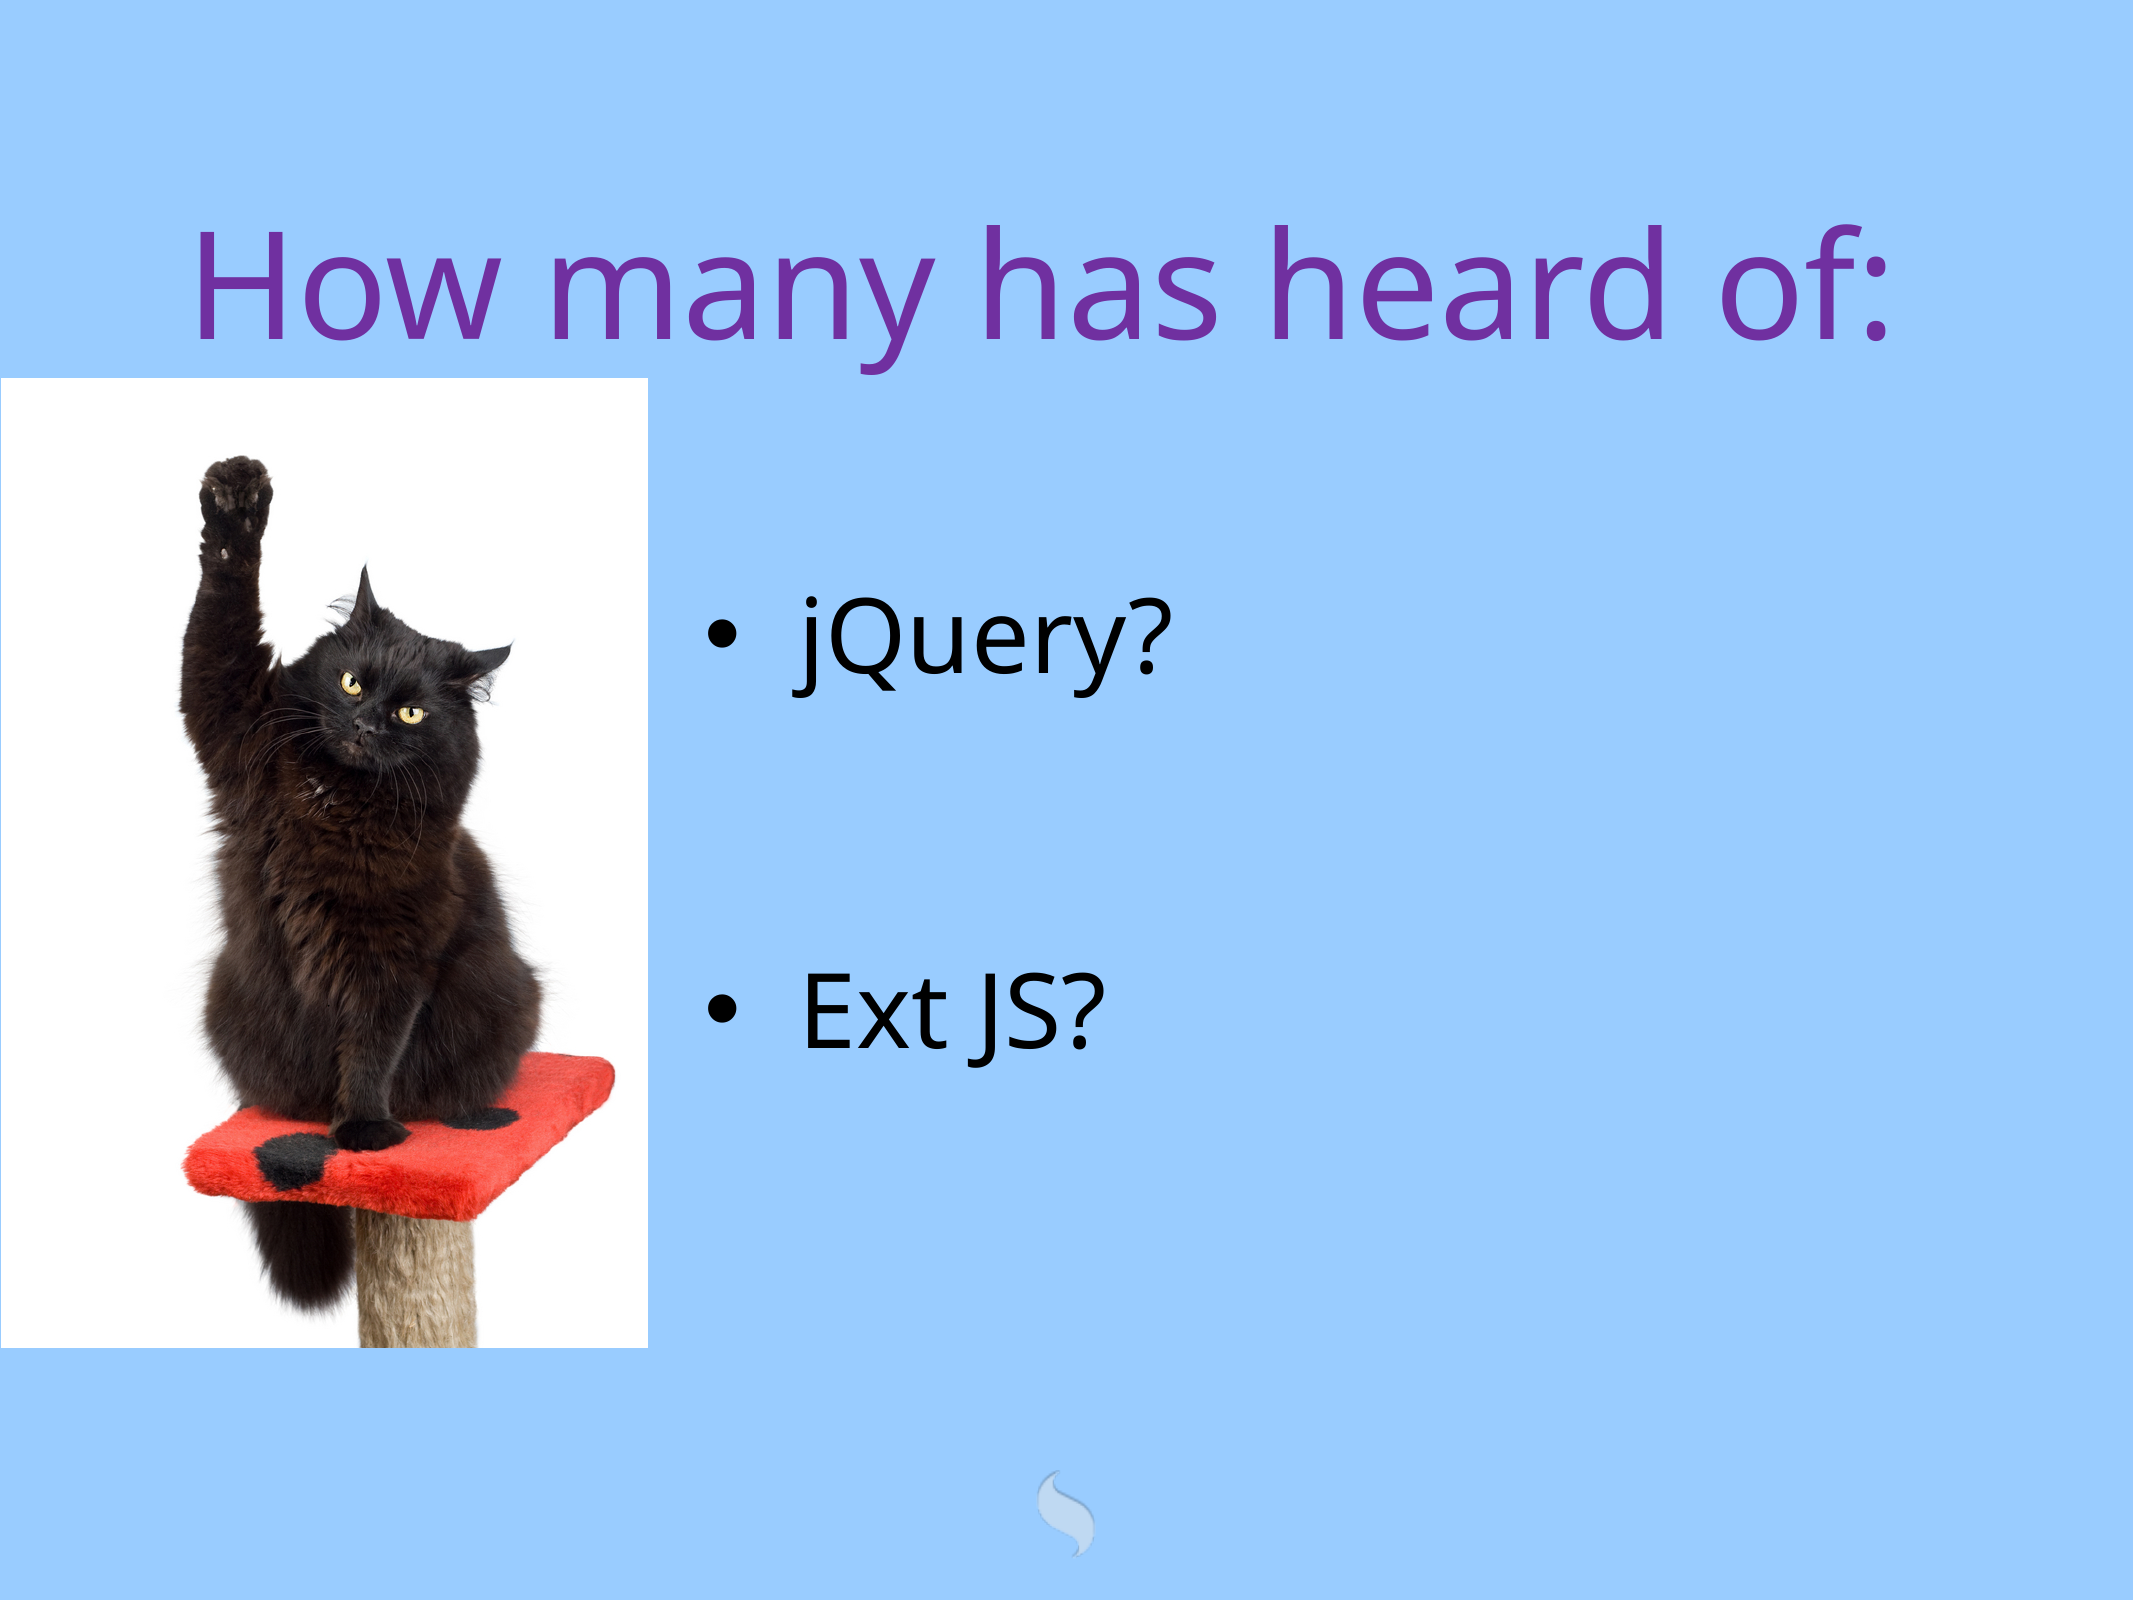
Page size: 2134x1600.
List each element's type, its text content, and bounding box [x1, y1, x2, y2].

picture [1, 378, 648, 1348]
text_box jQuery? Ext JS? [689, 562, 1189, 1078]
picture [1035, 1470, 1098, 1561]
text_box How many has heard of: [166, 103, 1917, 379]
